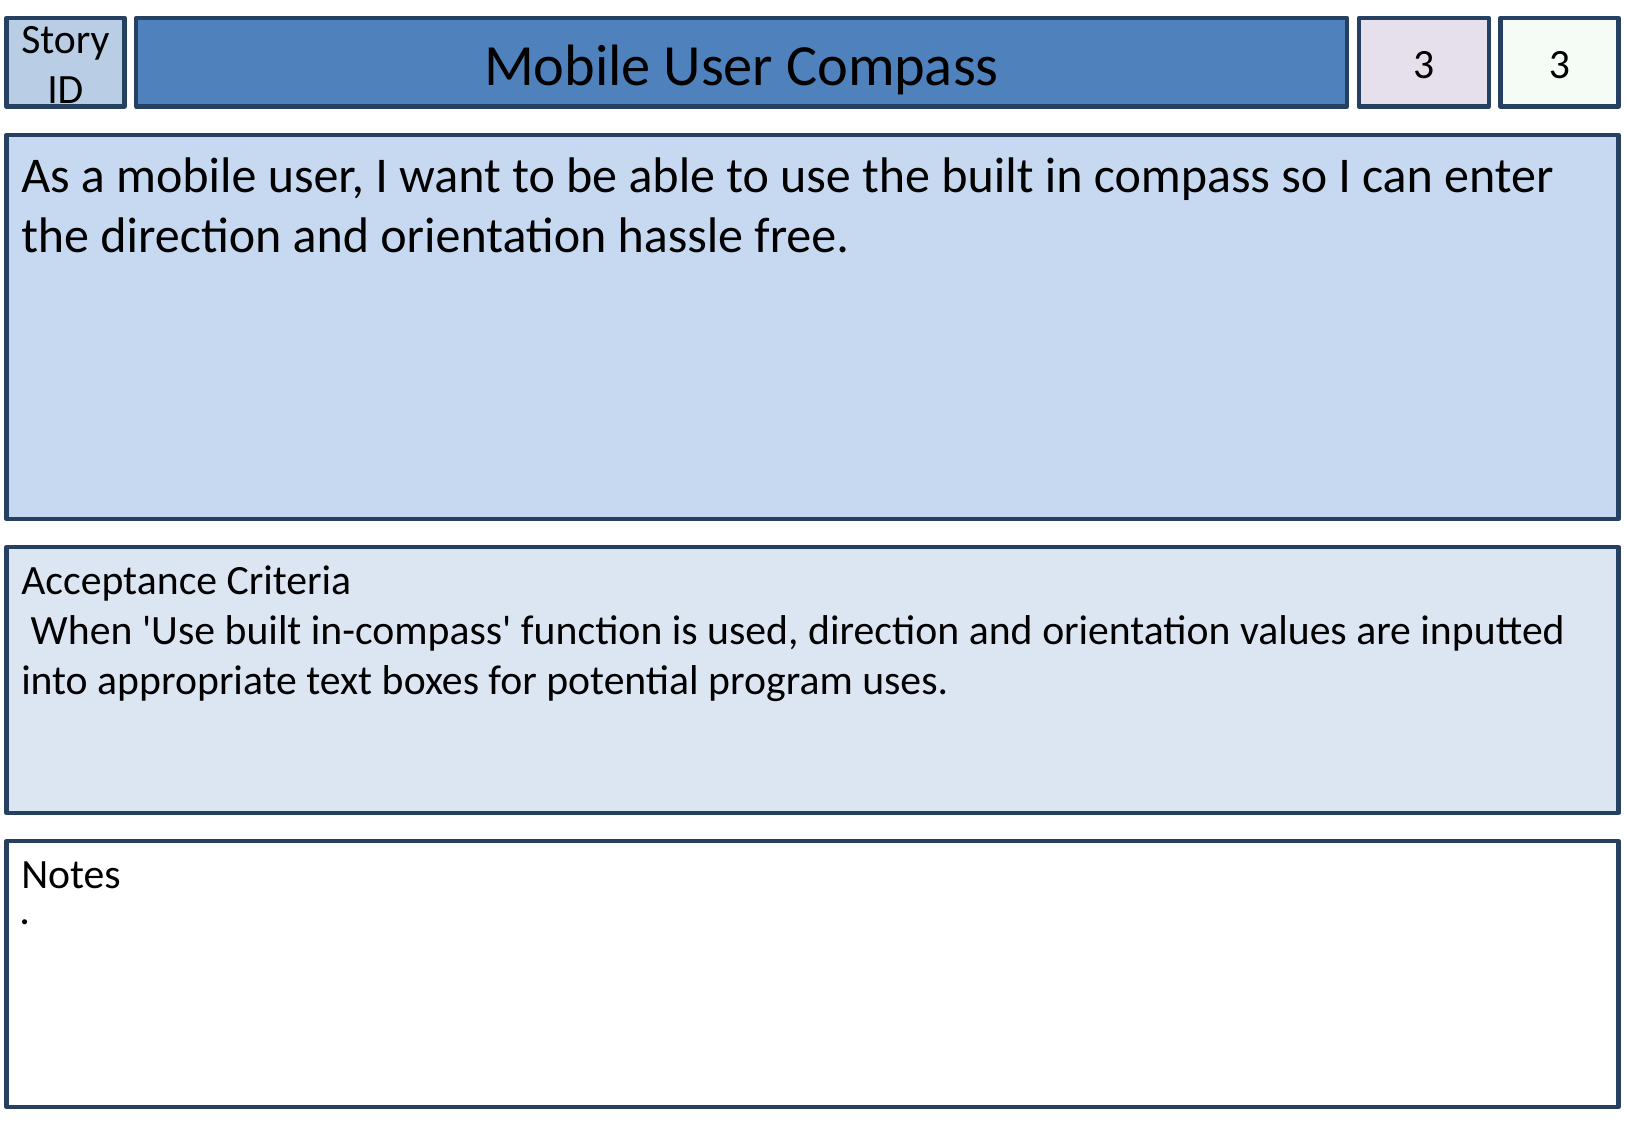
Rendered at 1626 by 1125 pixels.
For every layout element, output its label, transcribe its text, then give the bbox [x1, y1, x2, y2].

text_box Story ID [6, 17, 125, 107]
text_box 3 [1358, 17, 1489, 107]
text_box As a mobile user, I want to be able to use the built in compass so I can enter the direction and orientation hassle free. [6, 134, 1619, 519]
text_box 3 [1500, 17, 1619, 107]
text_box Notes [6, 841, 1619, 1107]
text_box Mobile User Compass [136, 17, 1347, 107]
text_box Acceptance Criteria When 'Use built in-compass' function is used, direction and orientation values are inputted into appropriate text boxes for potential program uses. [6, 547, 1619, 813]
